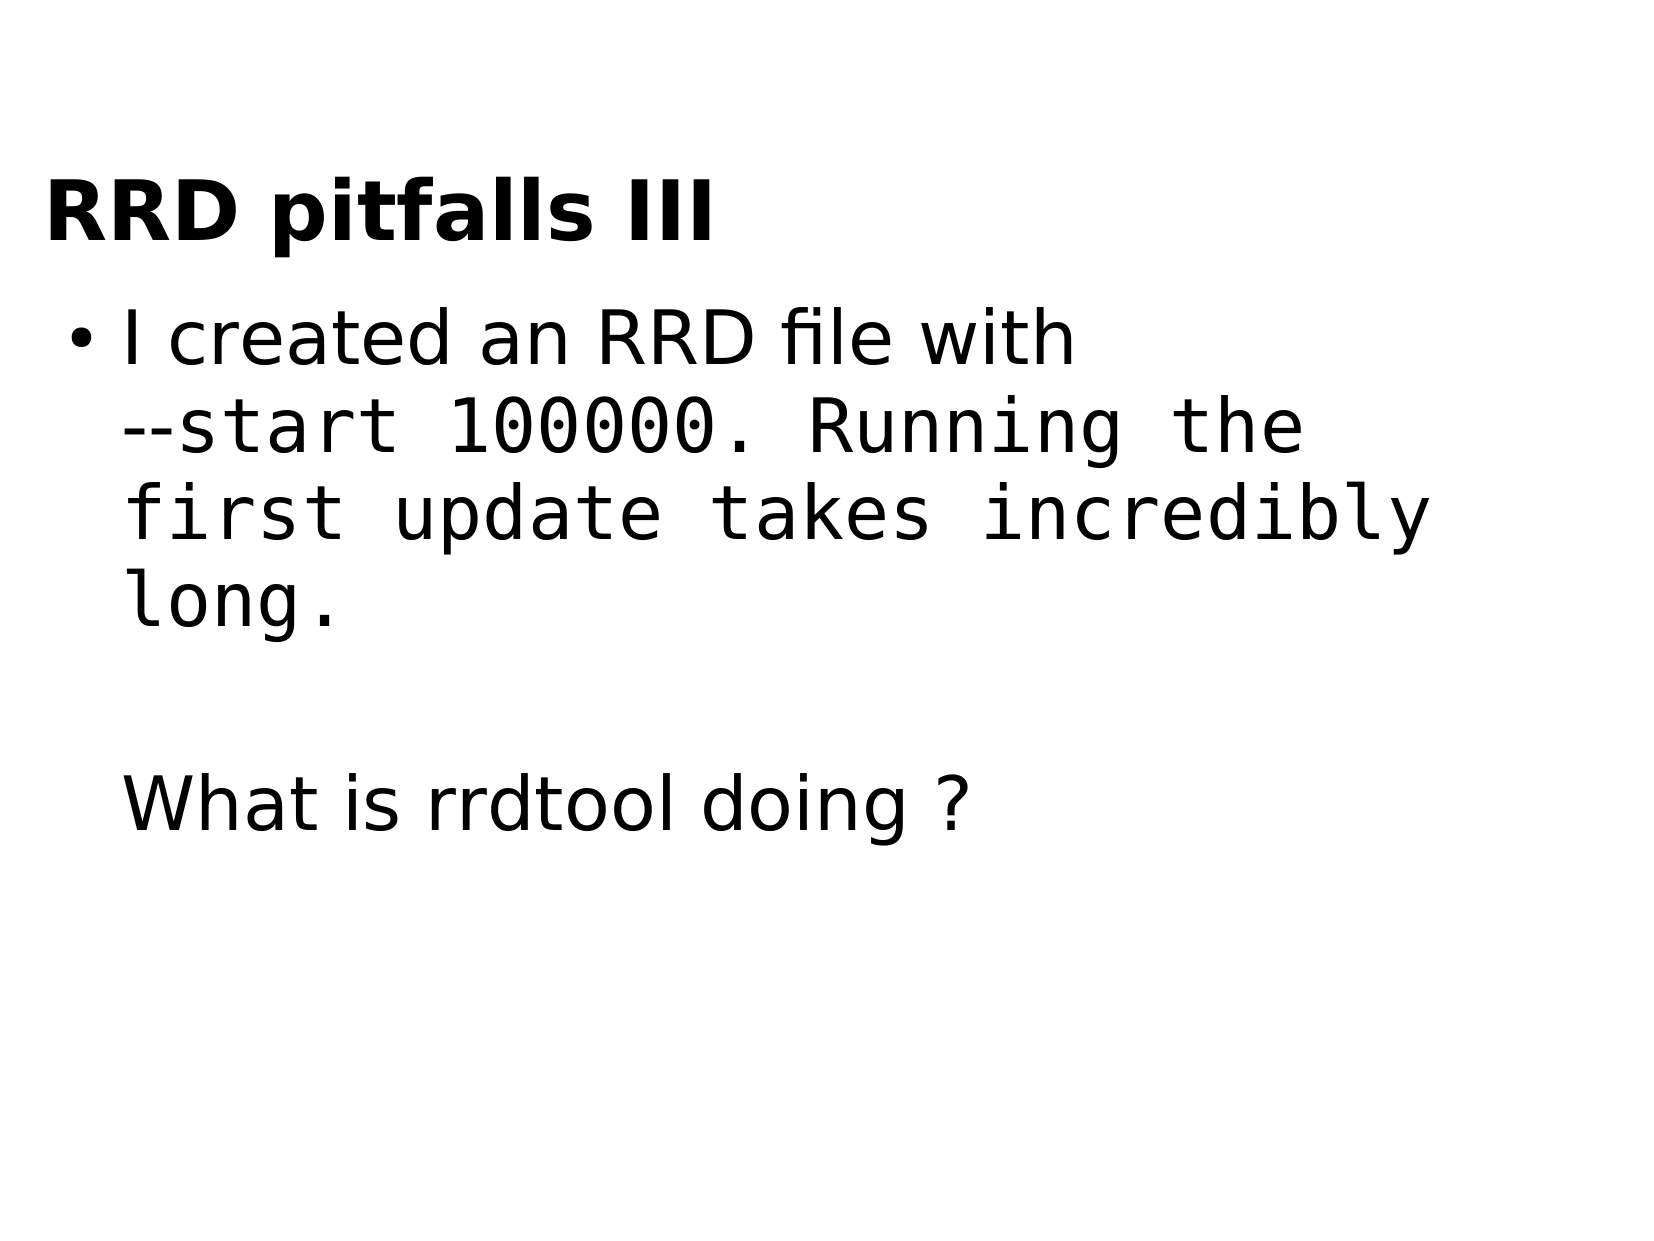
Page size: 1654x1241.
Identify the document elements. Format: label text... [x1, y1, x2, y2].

list I created an RRD file with --start 100000. Running the first update takes incredibly long. What is rrdtool doing ? [50, 295, 1571, 1099]
title RRD pitfalls III [43, 137, 1581, 287]
